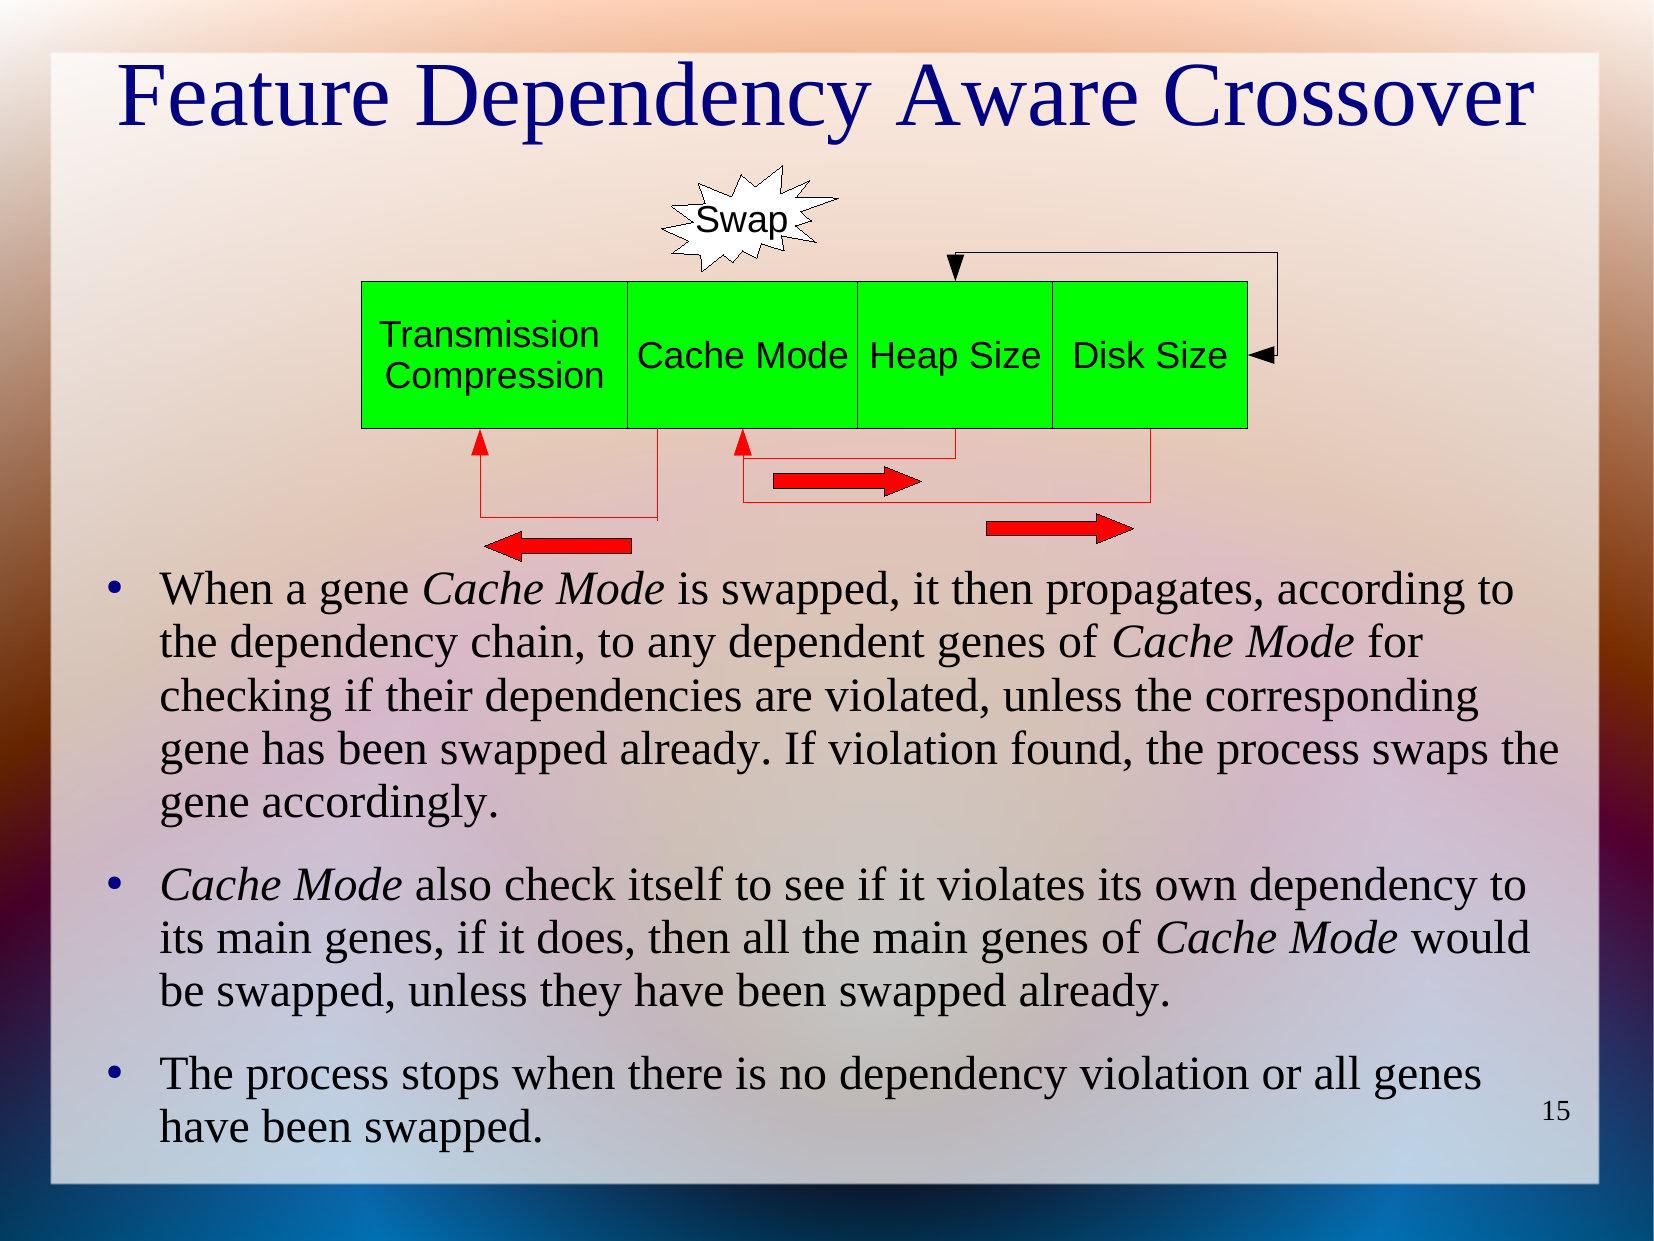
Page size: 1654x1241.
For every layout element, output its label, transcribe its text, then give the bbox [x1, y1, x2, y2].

text_box [773, 466, 922, 497]
picture [0, 0, 1654, 1241]
text_box Heap Size [857, 281, 1052, 429]
title Feature Dependency Aware Crossover [82, 0, 1571, 198]
text_box Cache Mode [627, 281, 857, 429]
text_box Swap [661, 165, 839, 272]
text_box [986, 513, 1134, 544]
text_box Disk Size [1052, 281, 1248, 429]
text_box Transmission Compression [361, 281, 627, 429]
list When a gene Cache Mode is swapped, it then propagates, according to the dependency chain, to any dependent genes of Cache Mode for checking if their dependencies are violated, unless the corresponding gene has been swapped already. If violation found, the process swaps the gene accordingly. Cache Mode also check itself to see if it violates its own dependency to its main genes, if it does, then all the main genes of Cache Mode would be swapped, unless they have been swapped already. The process stops when there is no dependency violation or all genes have been swapped. [88, 561, 1577, 1234]
text_box [484, 531, 632, 562]
